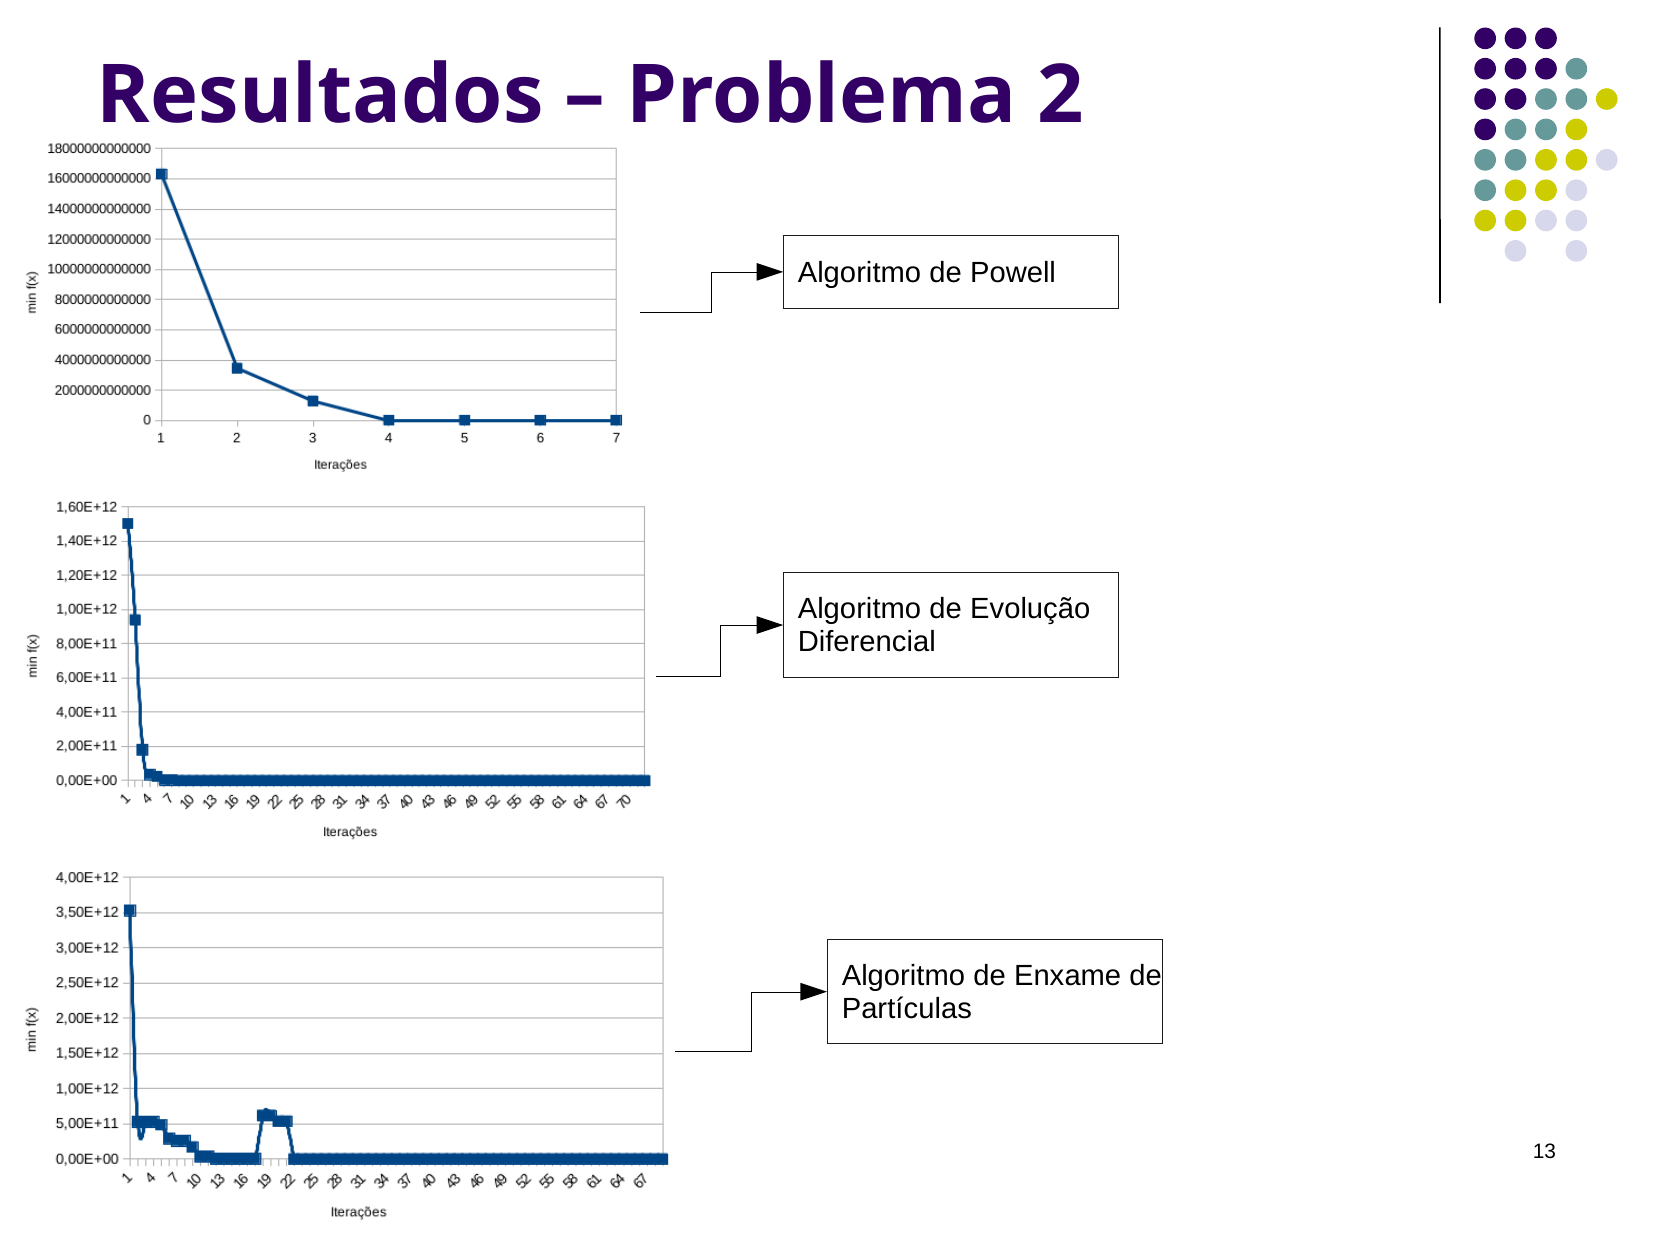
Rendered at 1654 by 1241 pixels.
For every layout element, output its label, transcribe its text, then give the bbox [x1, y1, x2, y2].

text_box Algoritmo de Enxame de Partículas [827, 939, 1163, 1044]
text_box Algoritmo de Powell [783, 235, 1119, 309]
slide_number <número> [1185, 1129, 1571, 1213]
text_box Algoritmo de Evolução Diferencial [783, 572, 1119, 678]
picture [0, 861, 676, 1241]
title Resultados – Problema 2 [81, 6, 1446, 146]
picture [2, 133, 657, 860]
